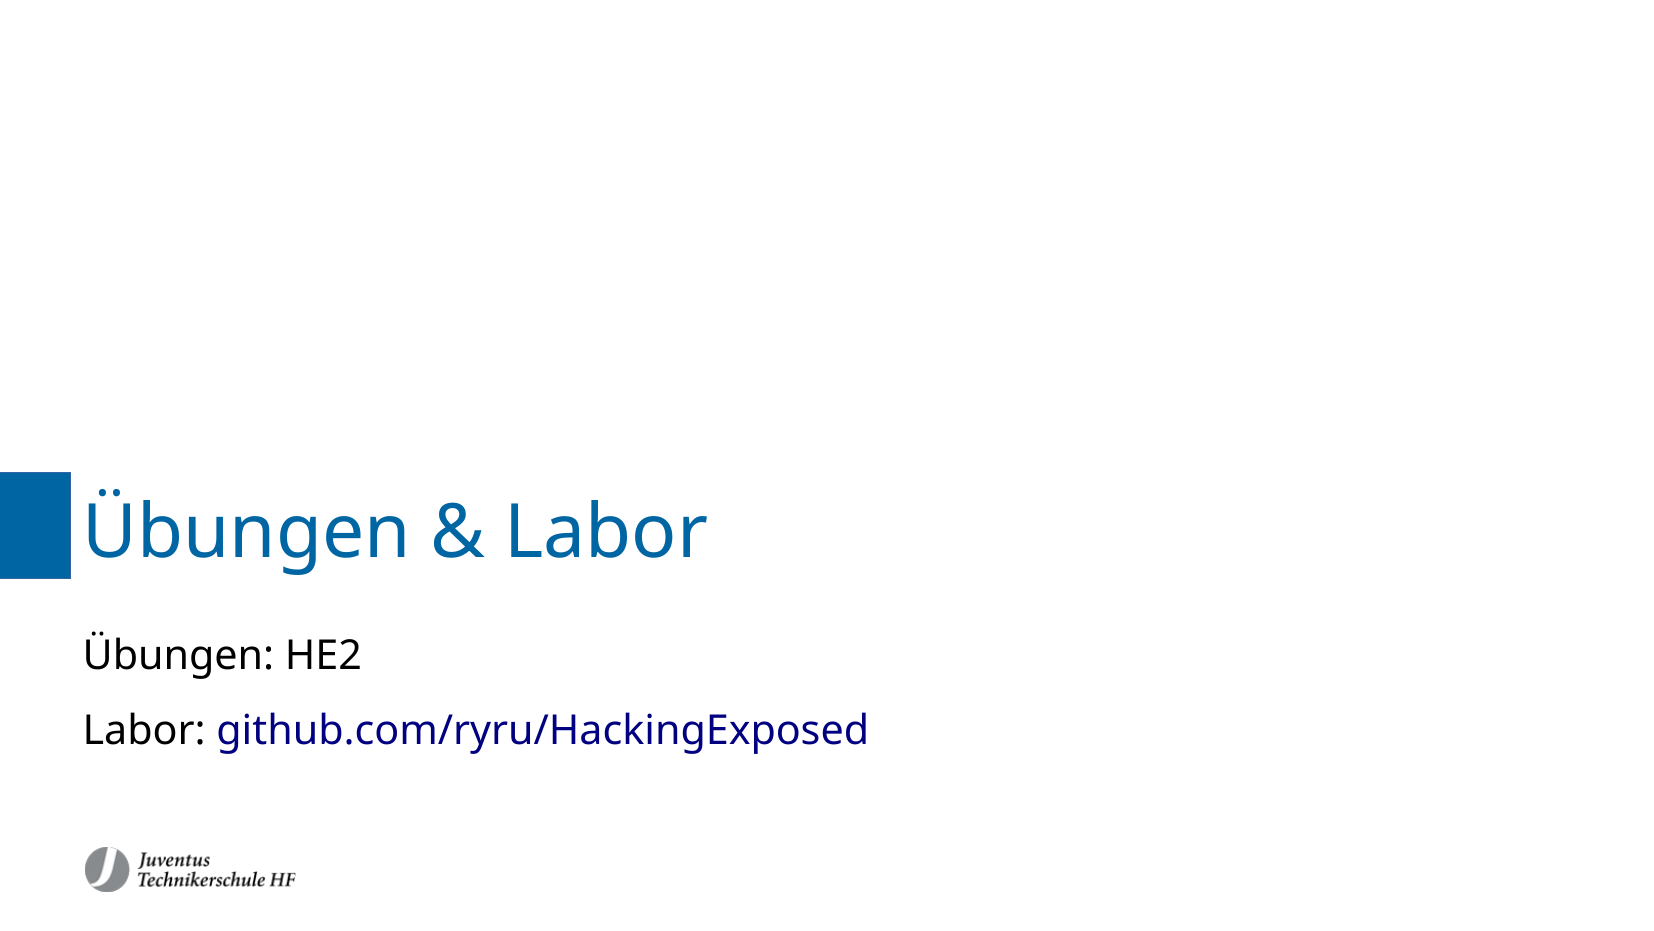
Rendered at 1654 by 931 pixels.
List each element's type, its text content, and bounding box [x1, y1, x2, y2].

list Übungen: HE2 Labor: github.com/ryru/HackingExposed [82, 625, 1571, 758]
picture [85, 847, 296, 892]
title Übungen & Labor [82, 450, 1571, 606]
